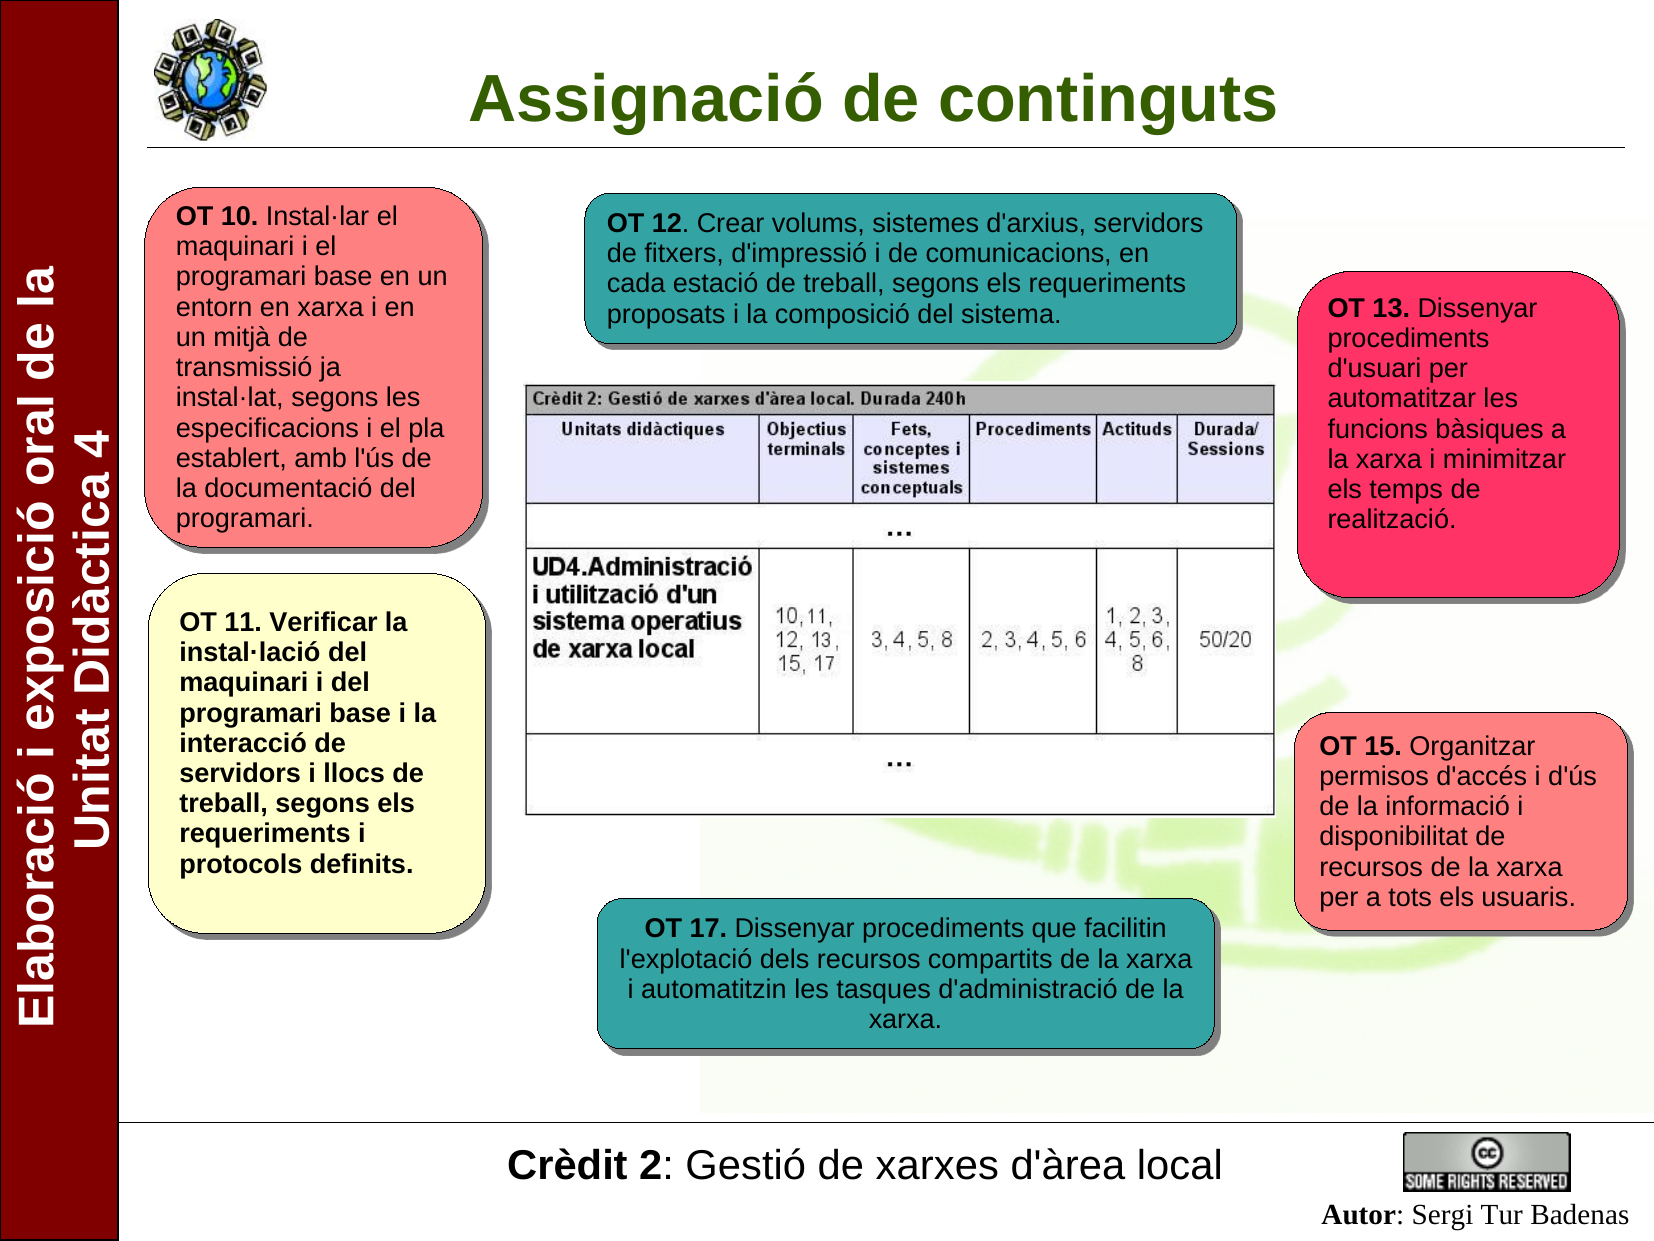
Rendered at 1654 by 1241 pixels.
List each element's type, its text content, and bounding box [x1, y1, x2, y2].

text_box OT 15. Organitzar permisos d'accés i d'ús de la informació i disponibilitat de recursos de la xarxa per a tots els usuaris. [1294, 712, 1628, 931]
text_box OT 13. Dissenyar procediments d'usuari per automatitzar les funcions bàsiques a la xarxa i minimitzar els temps de realització. [1297, 271, 1620, 598]
picture [1403, 1132, 1571, 1192]
text_box OT 10. Instal·lar el maquinari i el programari base en un entorn en xarxa i en un mitjà de transmissió ja instal·lat, segons les especificacions i el pla establert, amb l'ús de la documentació del programari. [144, 187, 483, 548]
picture [154, 19, 268, 49]
text_box OT 12. Crear volums, sistemes d'arxius, servidors de fitxers, d'impressió i de comunicacions, en cada estació de treball, segons els requeriments proposats i la composició del sistema. [584, 193, 1237, 344]
text_box OT 17. Dissenyar procediments que facilitin l'explotació dels recursos compartits de la xarxa i automatitzin les tasques d'administració de la xarxa. [597, 898, 1215, 1049]
title Assignació de continguts [129, 49, 1619, 148]
text_box OT 11. Verificar la instal·lació del maquinari i del programari base i la interacció de servidors i llocs de treball, segons els requeriments i protocols definits. [148, 573, 486, 934]
picture [523, 217, 1654, 1113]
